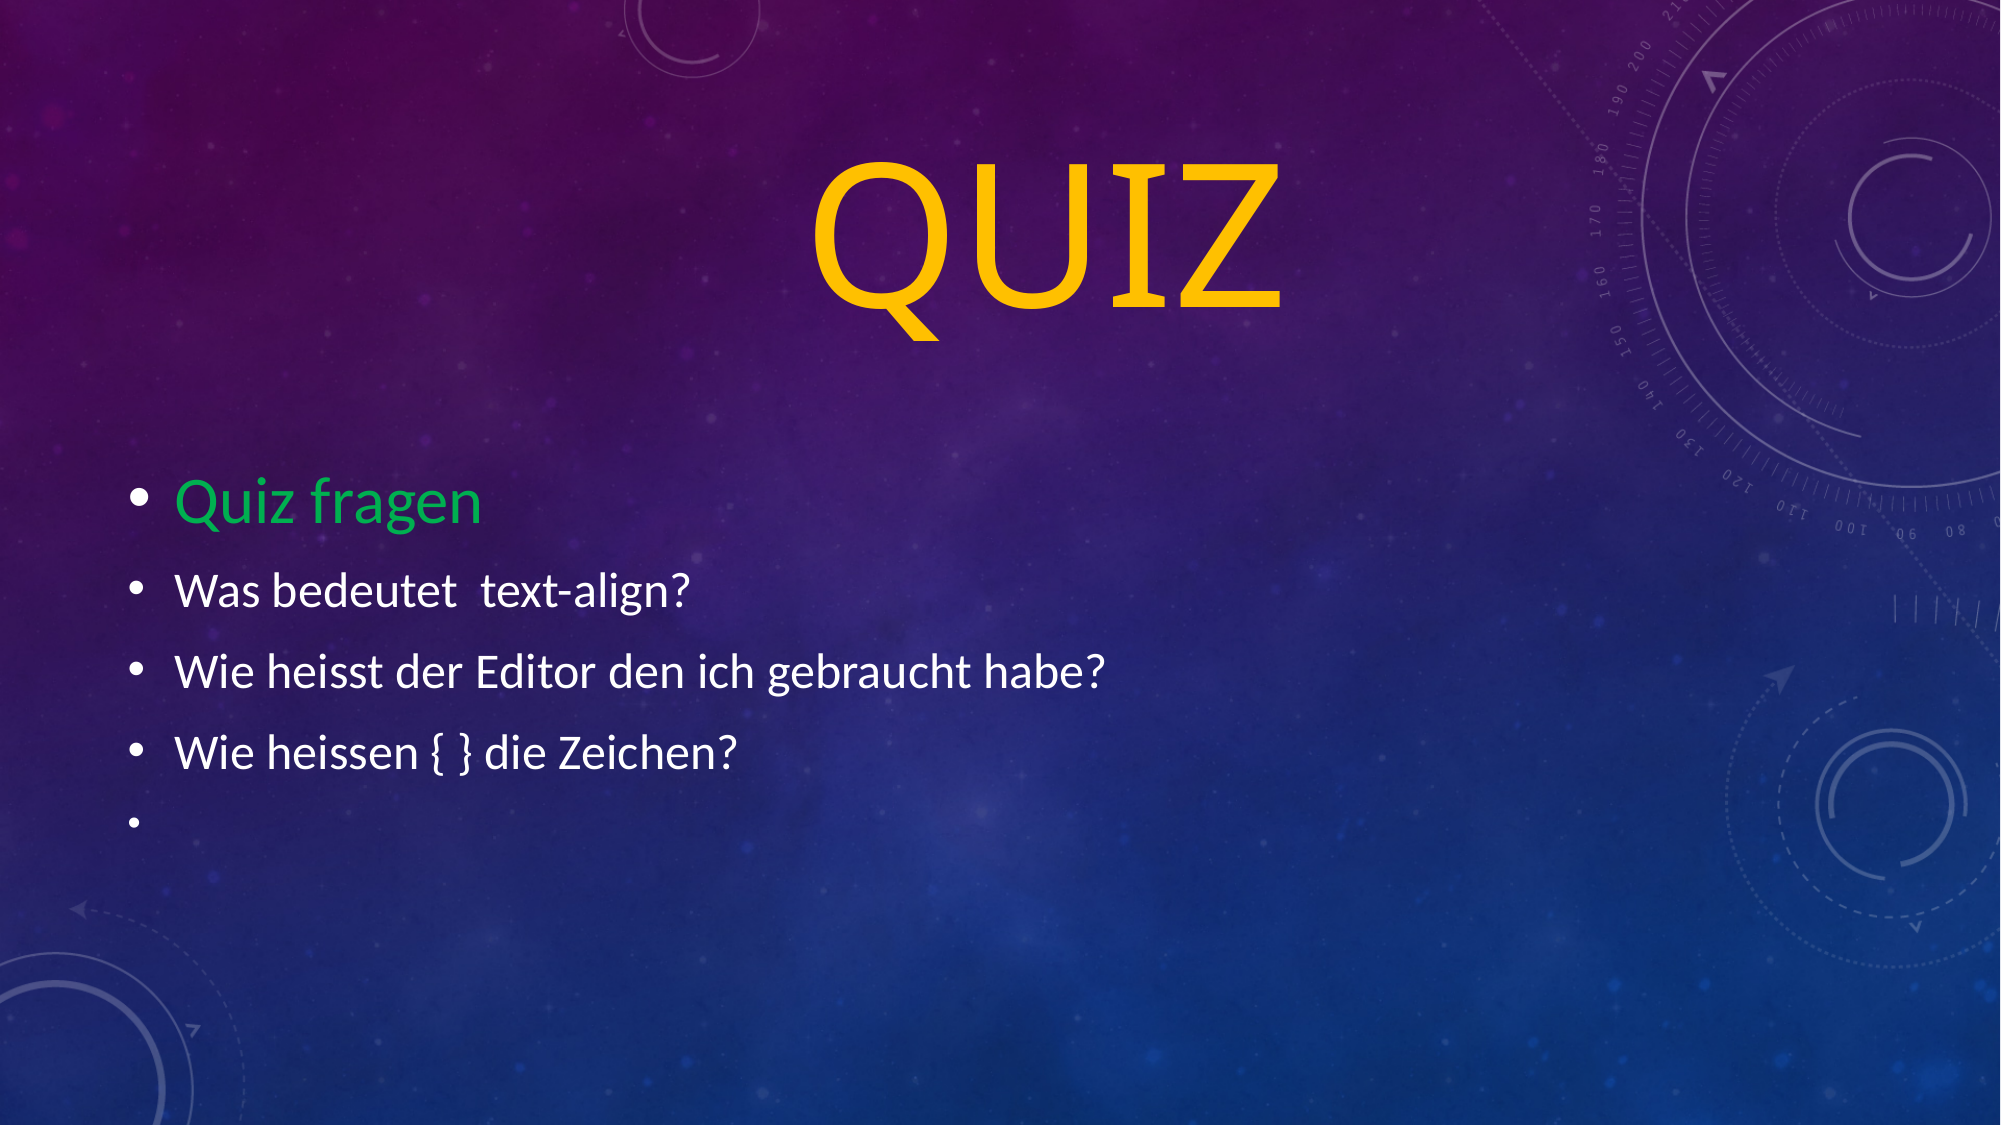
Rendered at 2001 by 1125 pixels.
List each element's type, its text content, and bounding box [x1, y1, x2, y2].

title Quiz [112, 99, 1775, 339]
list Quiz fragen Was bedeutet text-align? Wie heisst der Editor den ich gebraucht habe? Wie heissen { } die Zeichen? [112, 351, 1775, 950]
